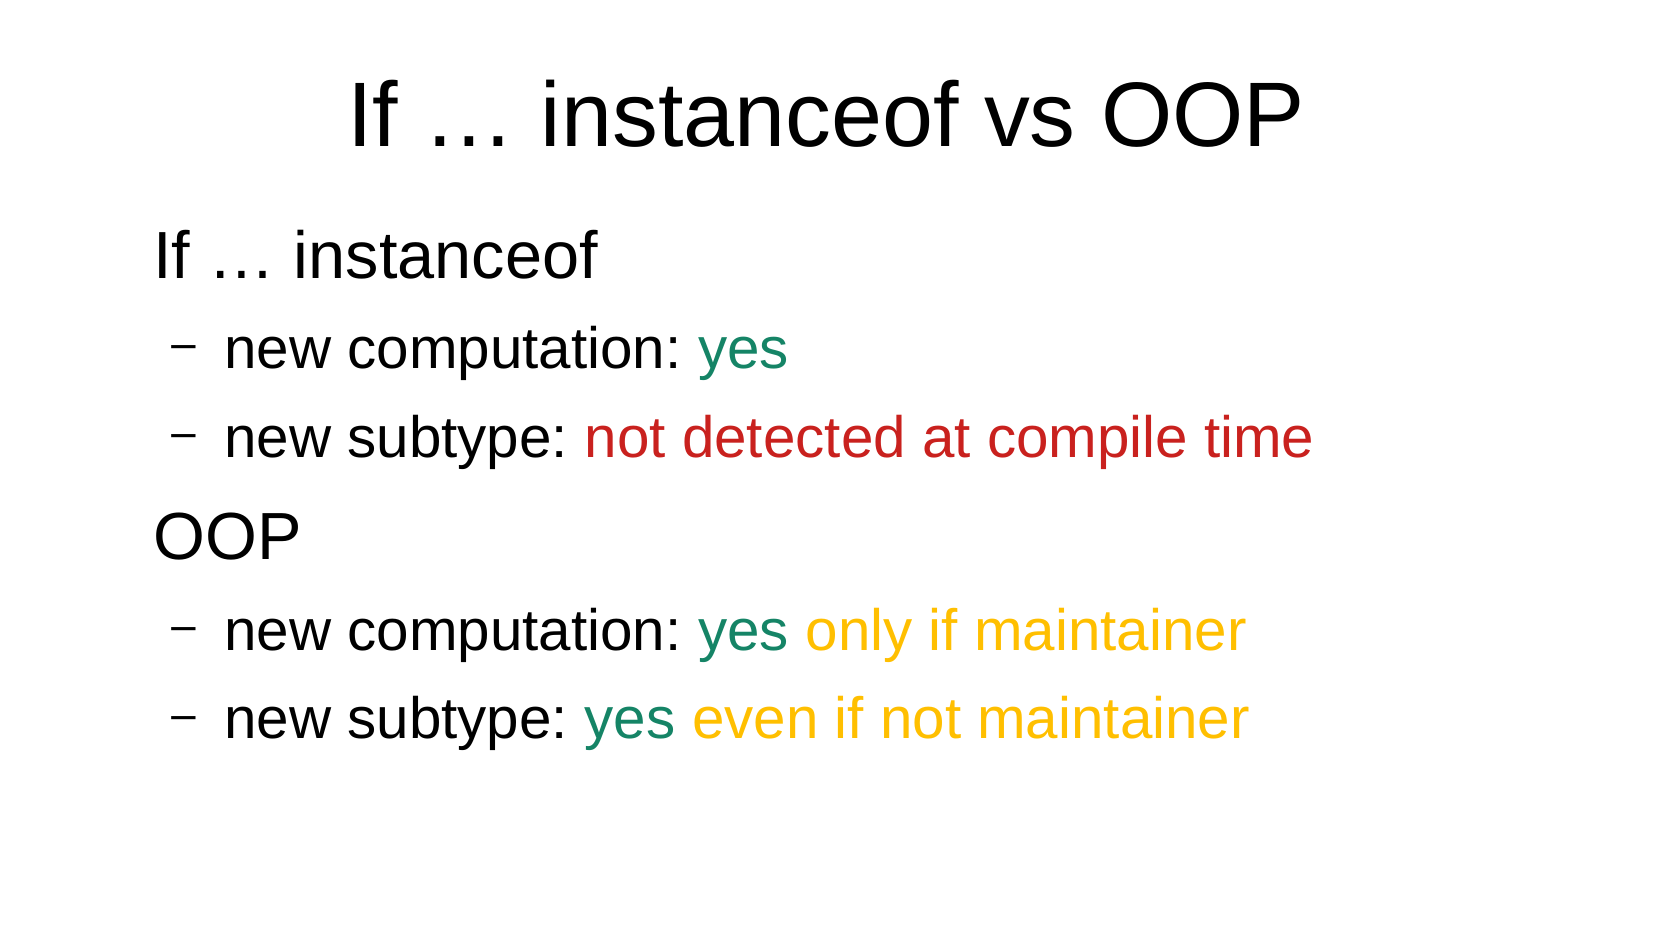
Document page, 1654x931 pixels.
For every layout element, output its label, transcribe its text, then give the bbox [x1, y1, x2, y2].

title If … instanceof vs OOP [82, 37, 1571, 193]
list If … instanceof new computation: yes new subtype: not detected at compile time OOP new computation: yes only if maintainer new subtype: yes even if not maintainer [82, 217, 1571, 758]
